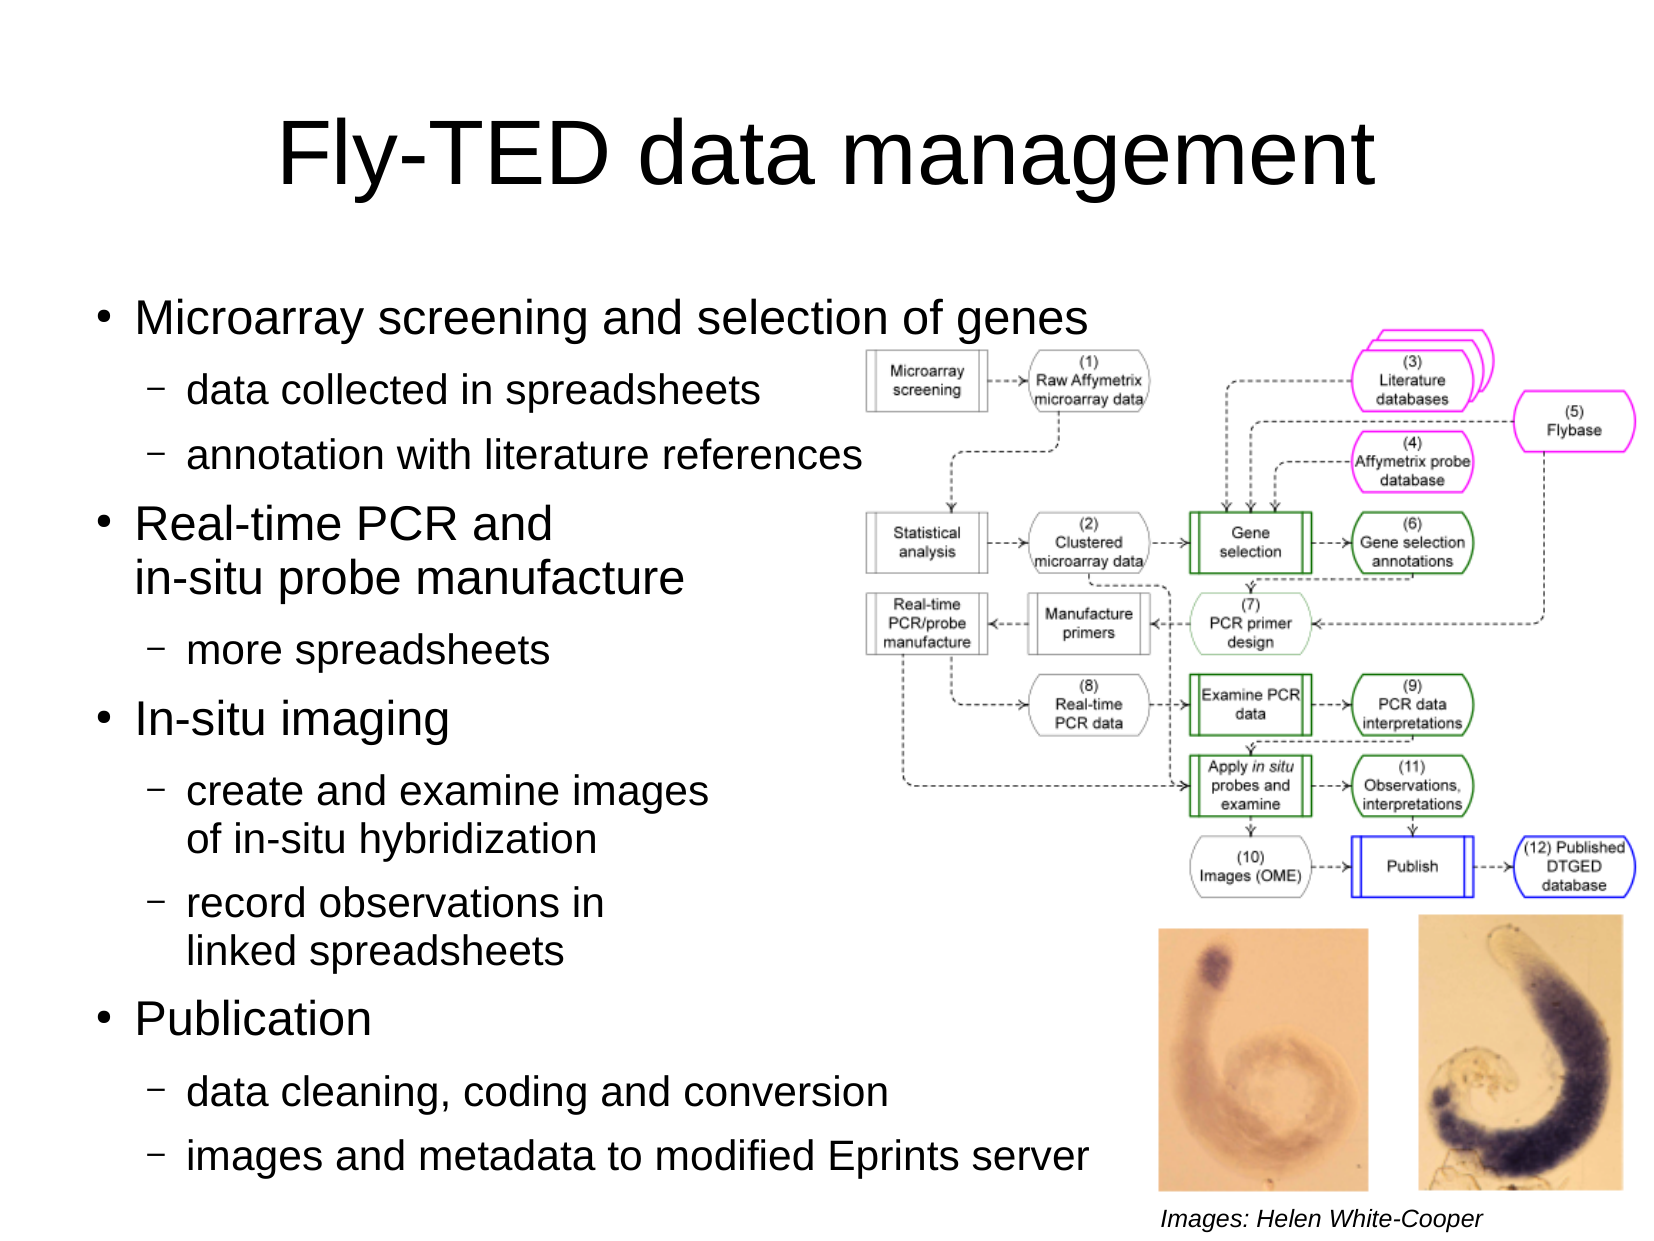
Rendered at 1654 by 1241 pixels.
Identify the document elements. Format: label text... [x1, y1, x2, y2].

picture [1417, 913, 1626, 1193]
picture [1157, 927, 1371, 1194]
picture [1300, 324, 1642, 904]
text_box Images: Helen White-Cooper [1145, 1197, 1654, 1241]
title Fly-TED data management [82, 49, 1571, 257]
list Microarray screening and selection of genes data collected in spreadsheets annotation with literature references Real-time PCR and in-situ probe manufacture more spreadsheets In-situ imaging create and examine images of in-situ hybridization record observations in linked spreadsheets Publication data cleaning, coding and conversion images and metadata to modified Eprints server [82, 290, 1300, 1182]
